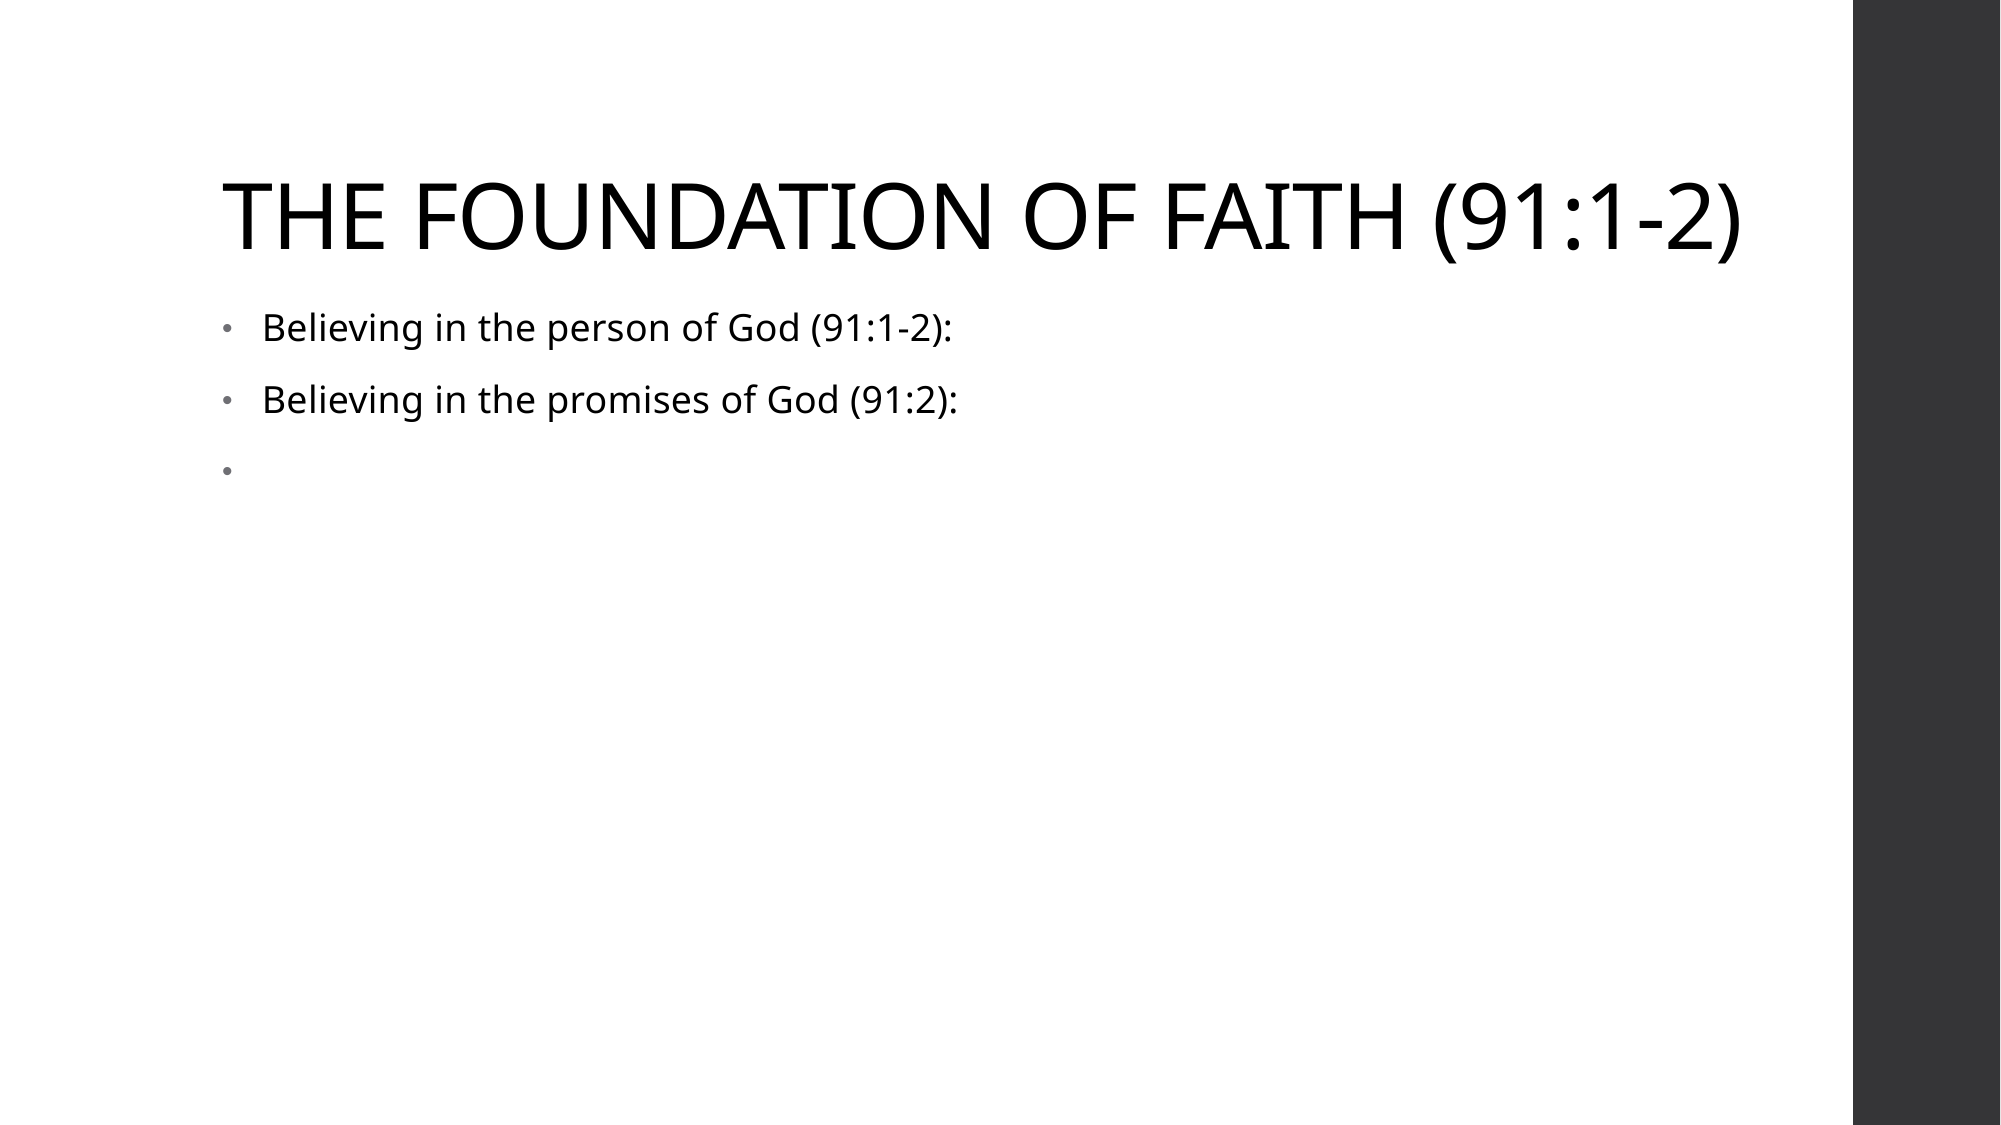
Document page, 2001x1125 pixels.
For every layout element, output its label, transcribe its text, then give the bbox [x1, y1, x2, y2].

list Believing in the person of God (91:1-2): Believing in the promises of God (91:2): [206, 299, 1617, 1014]
title THE FOUNDATION OF FAITH (91:1-2) [206, 60, 1797, 278]
